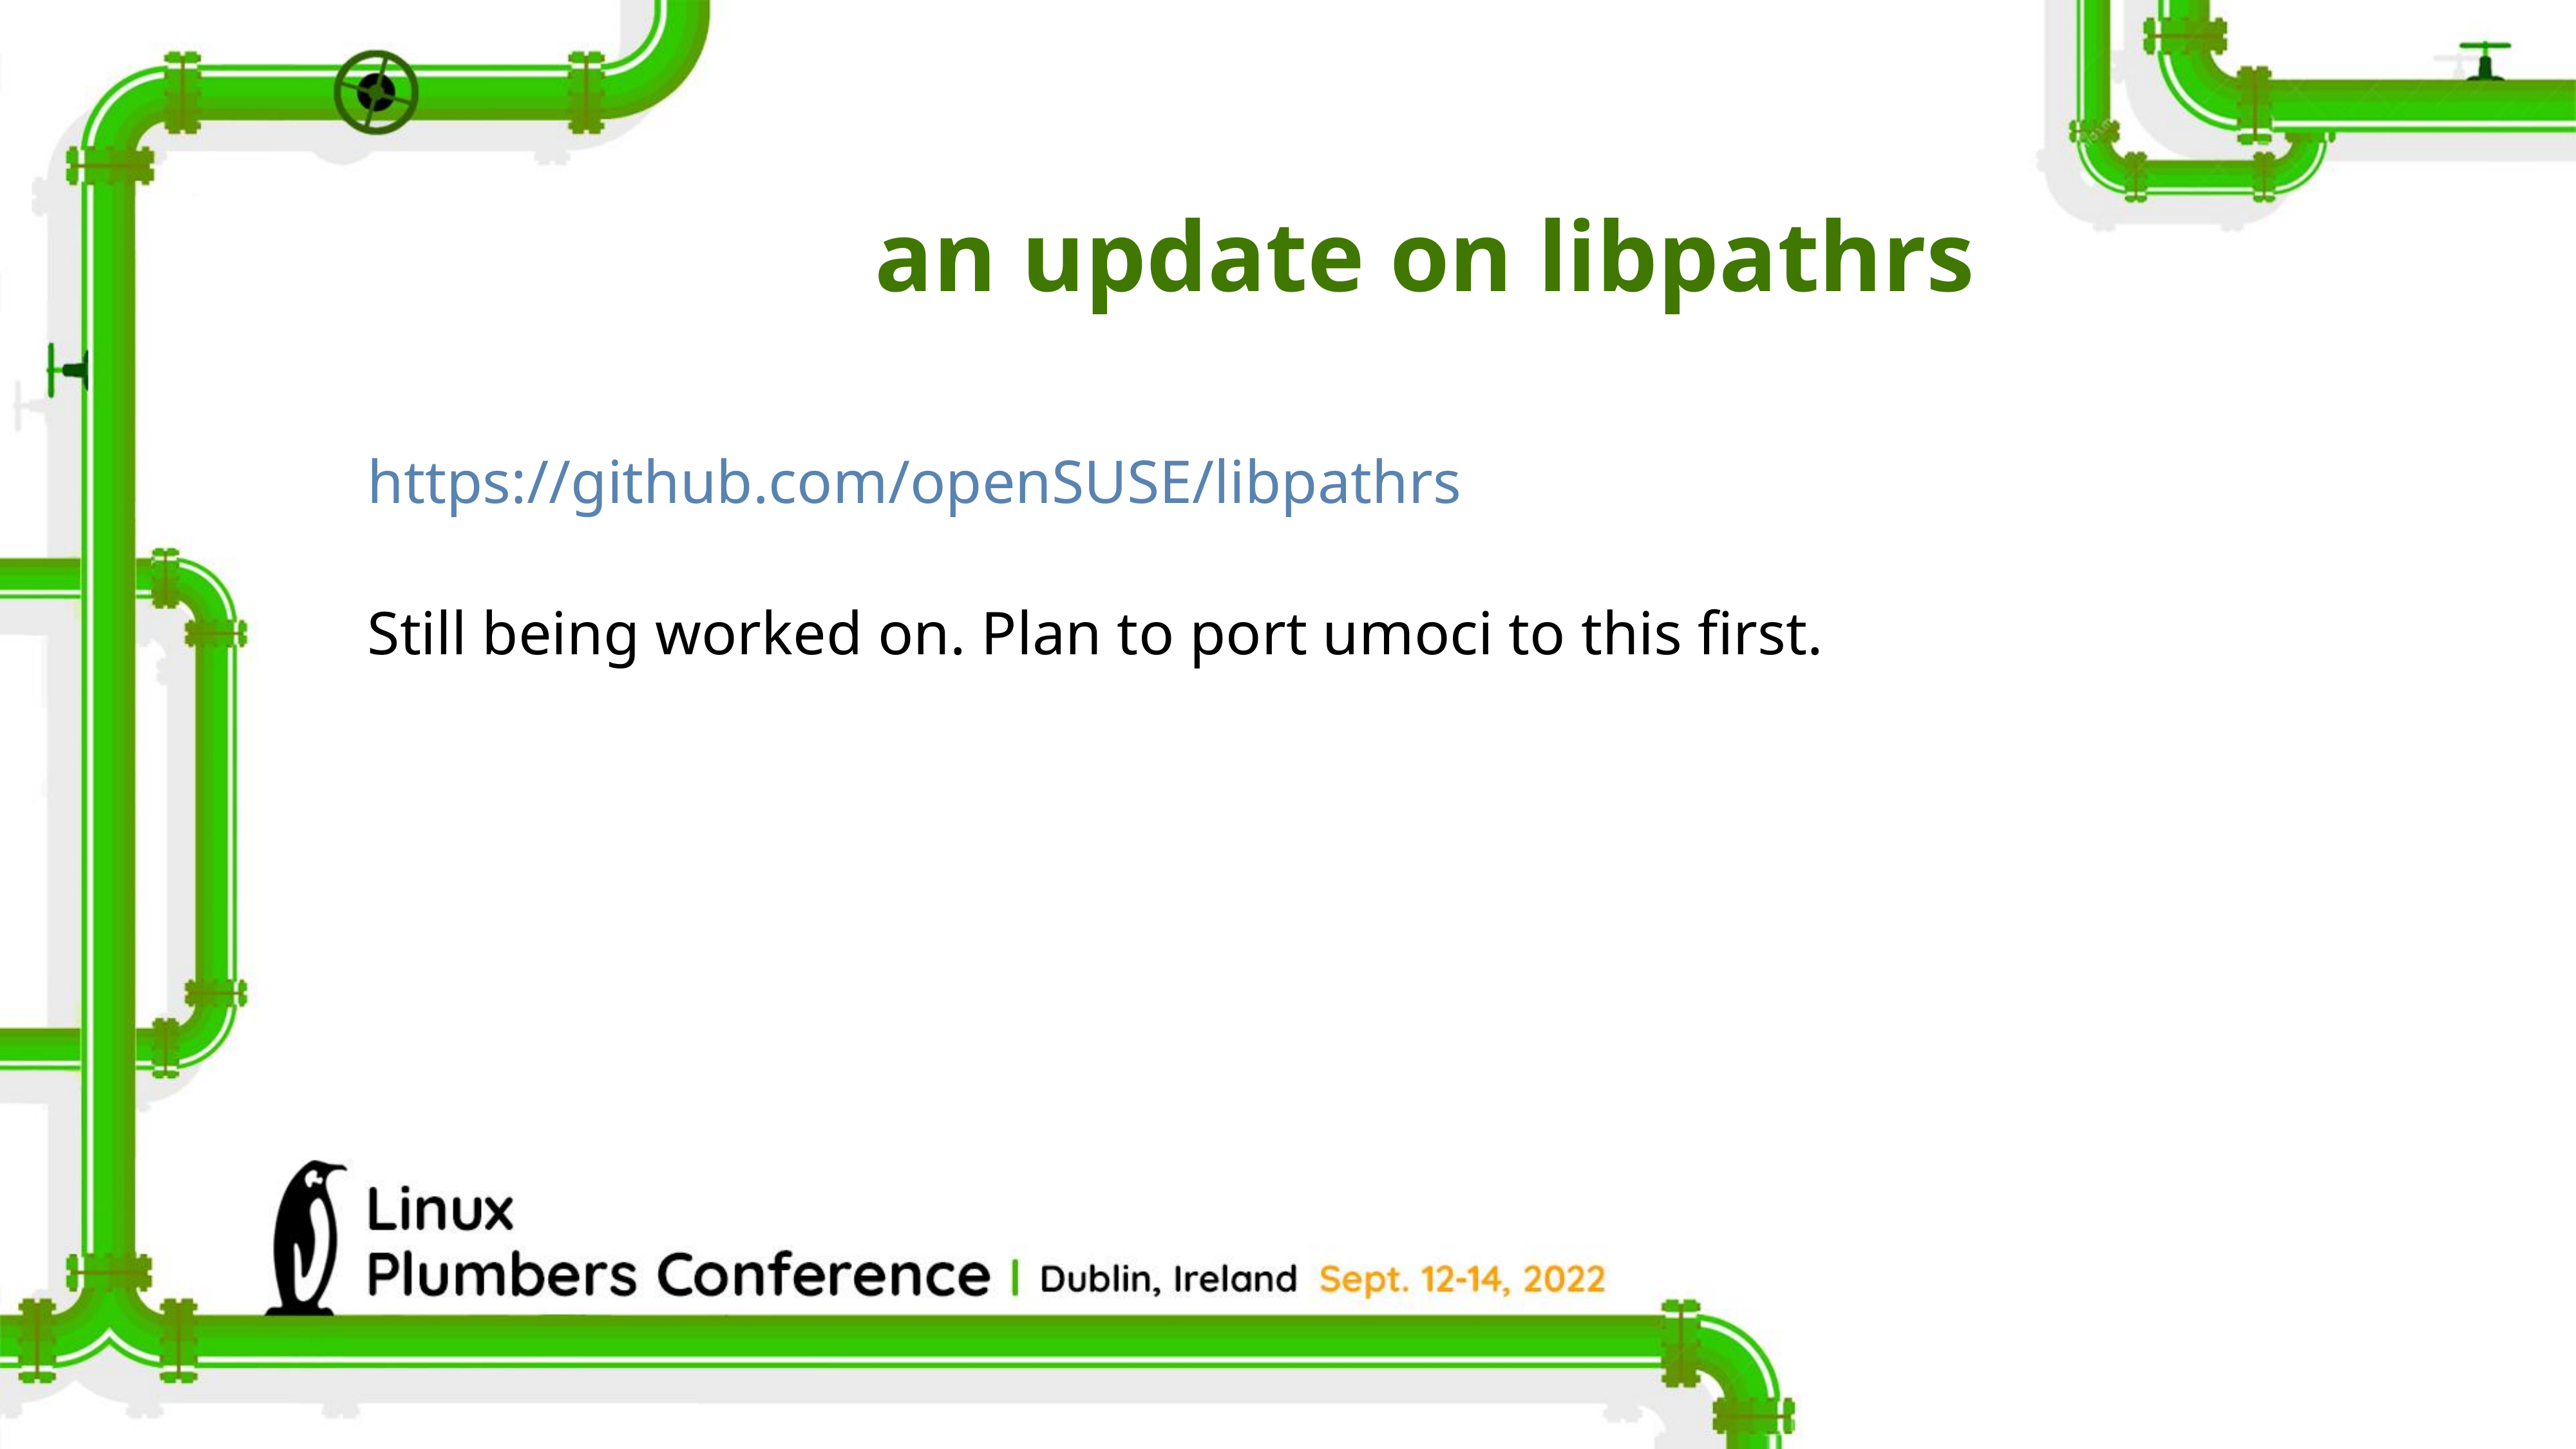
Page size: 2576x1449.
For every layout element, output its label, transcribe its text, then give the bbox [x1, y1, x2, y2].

text_box https://github.com/openSUSE/libpathrs Still being worked on. Plan to port umoci to this first. [362, 464, 2316, 672]
text_box an update on libpathrs [362, 189, 2488, 464]
picture [0, 0, 2576, 1449]
